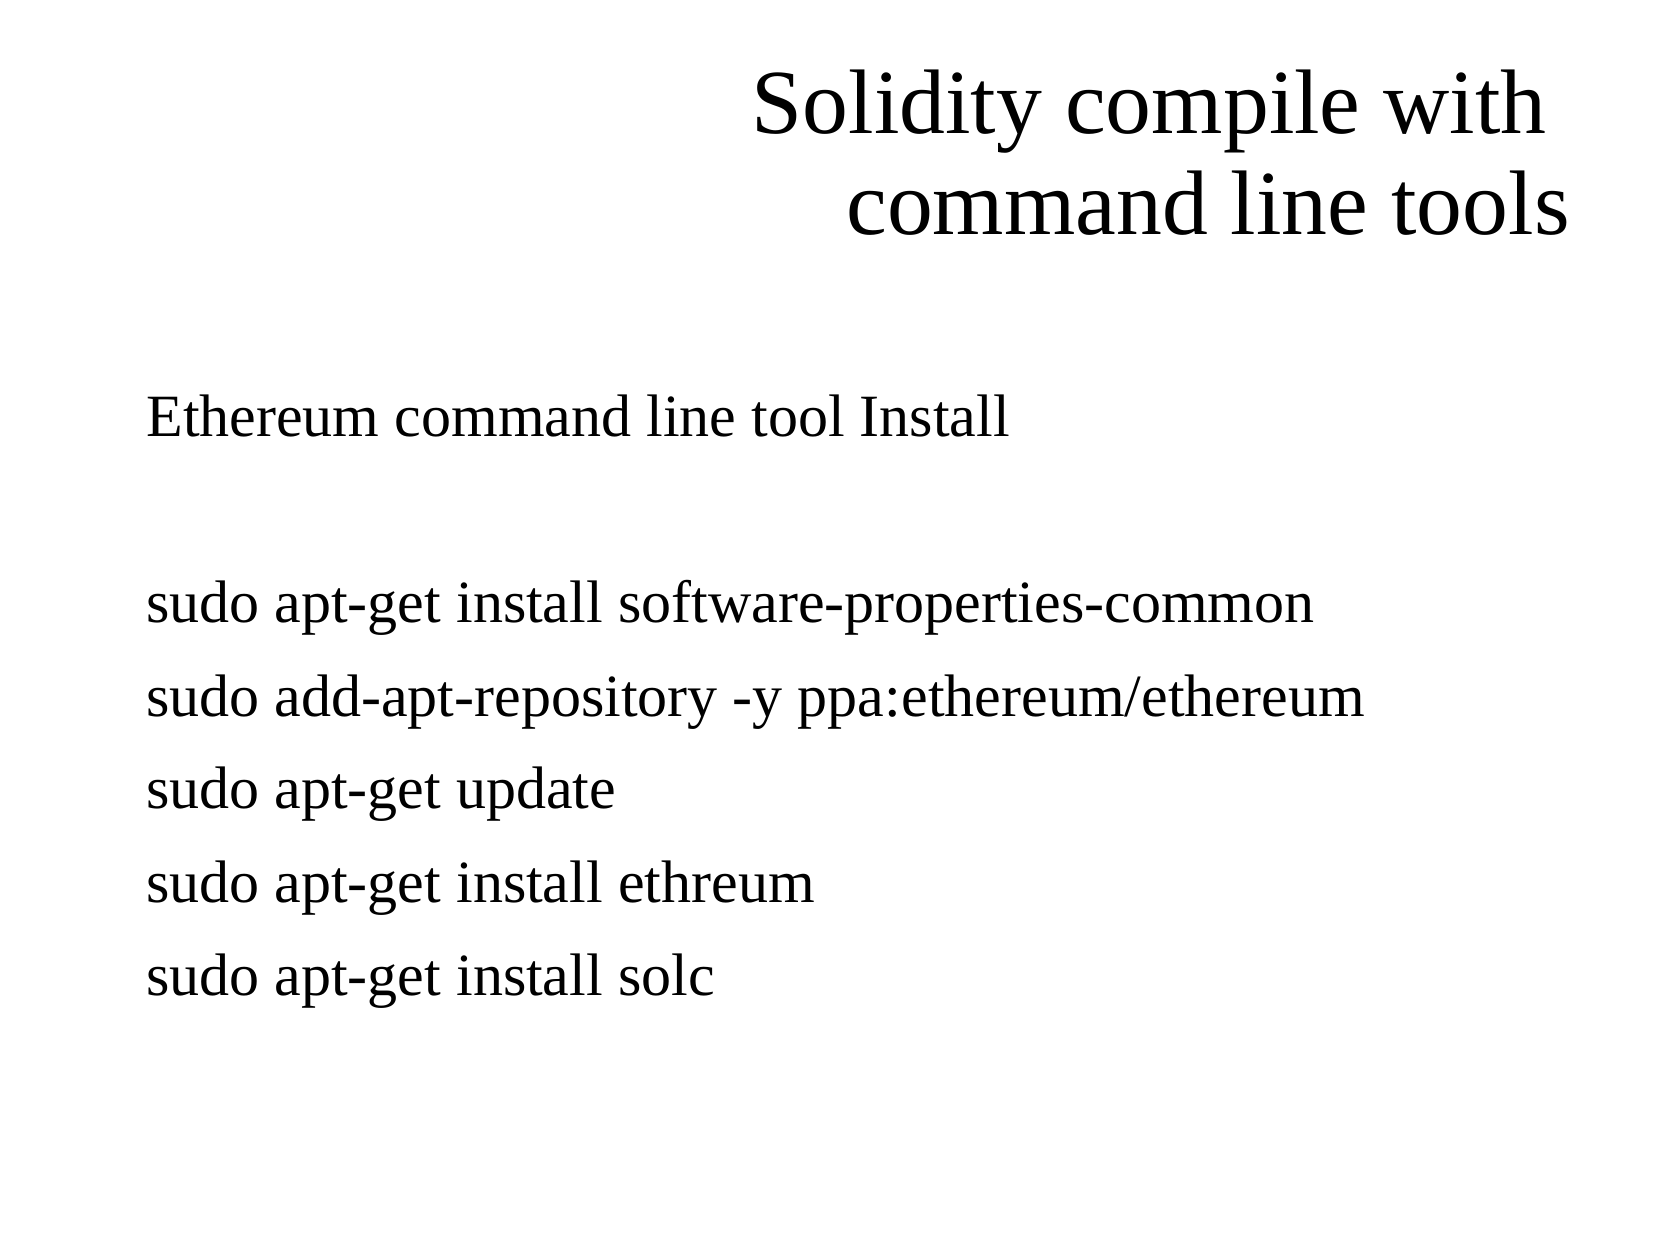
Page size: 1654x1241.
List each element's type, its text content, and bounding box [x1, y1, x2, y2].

title Solidity compile with command line tools [82, 49, 1571, 257]
list Ethereum command line tool Install sudo apt-get install software-properties-common sudo add-apt-repository -y ppa:ethereum/ethereum sudo apt-get update sudo apt-get install ethreum sudo apt-get install solc [82, 290, 1571, 1010]
